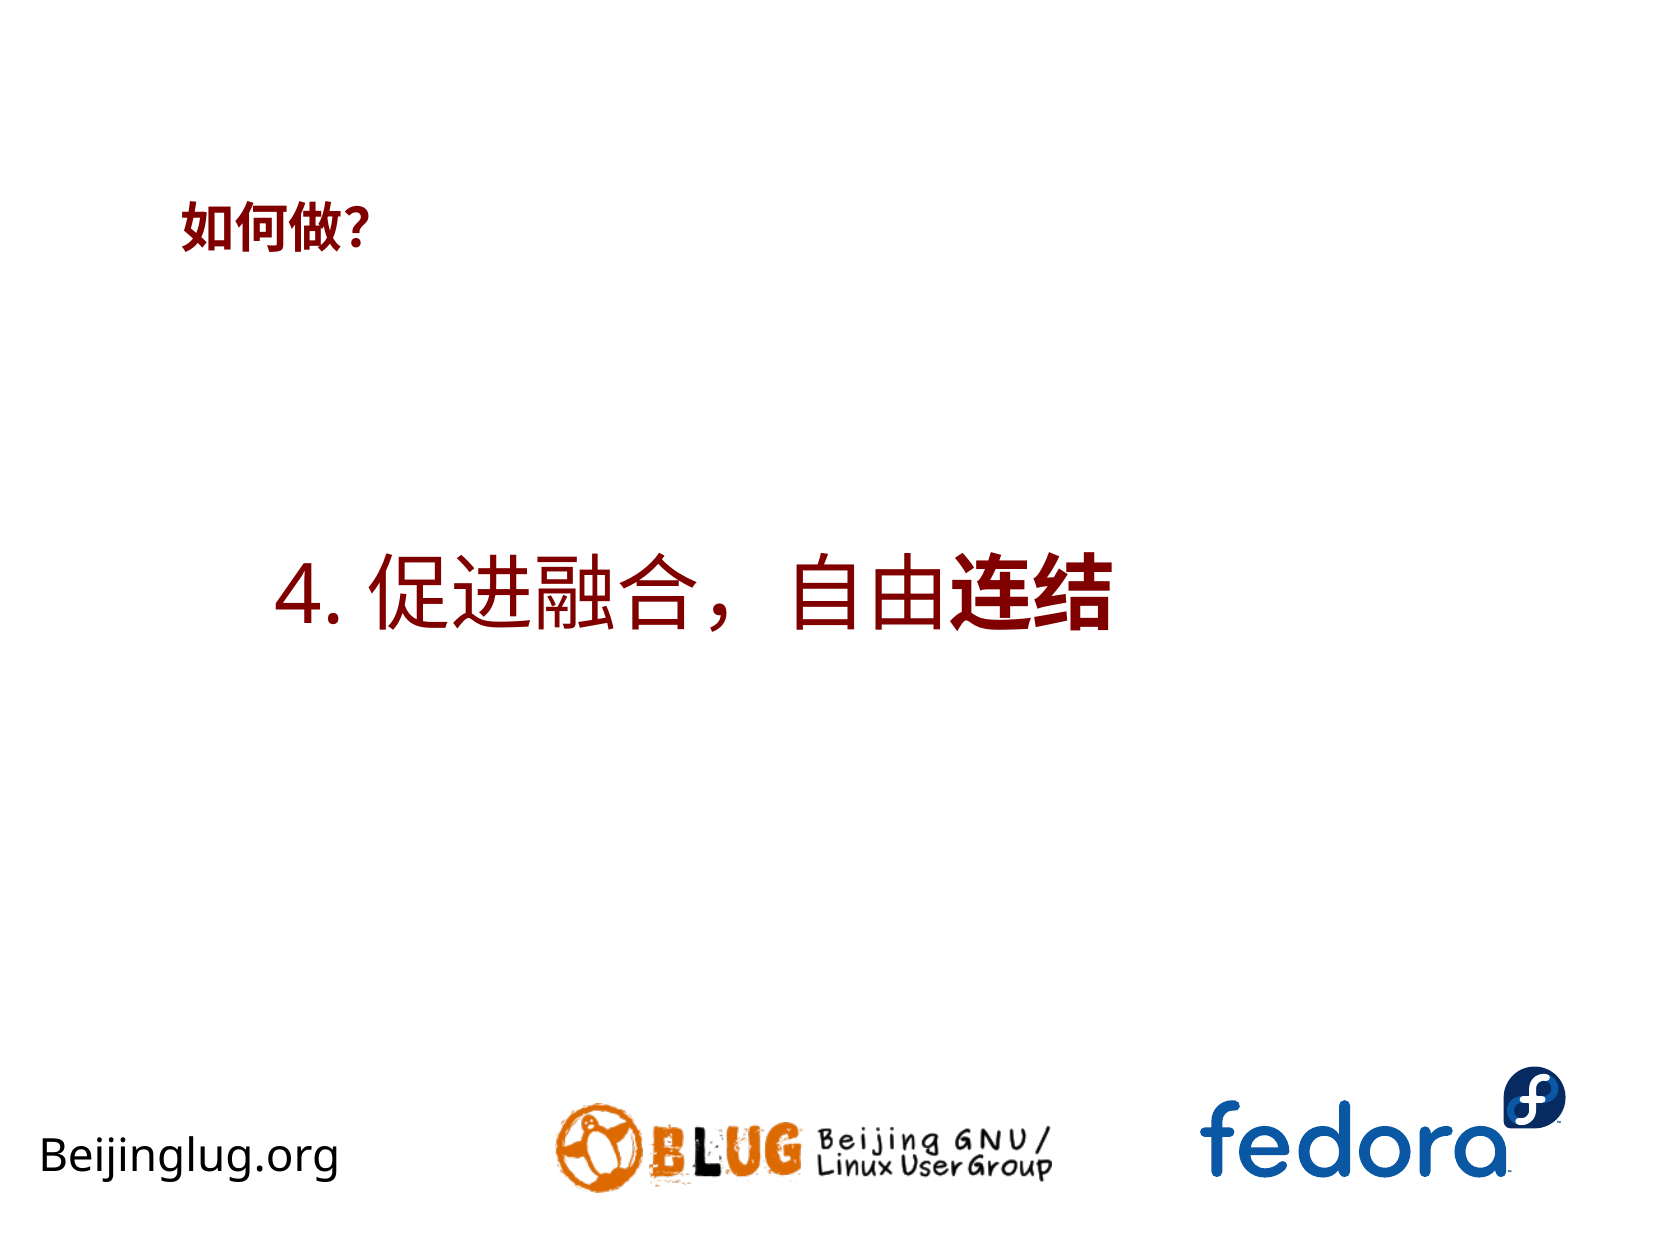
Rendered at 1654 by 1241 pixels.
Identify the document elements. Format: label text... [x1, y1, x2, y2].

text_box 如何做？ [165, 177, 422, 266]
picture [555, 1103, 1052, 1193]
text_box 4.促进融合，自由连结 [259, 519, 1221, 659]
